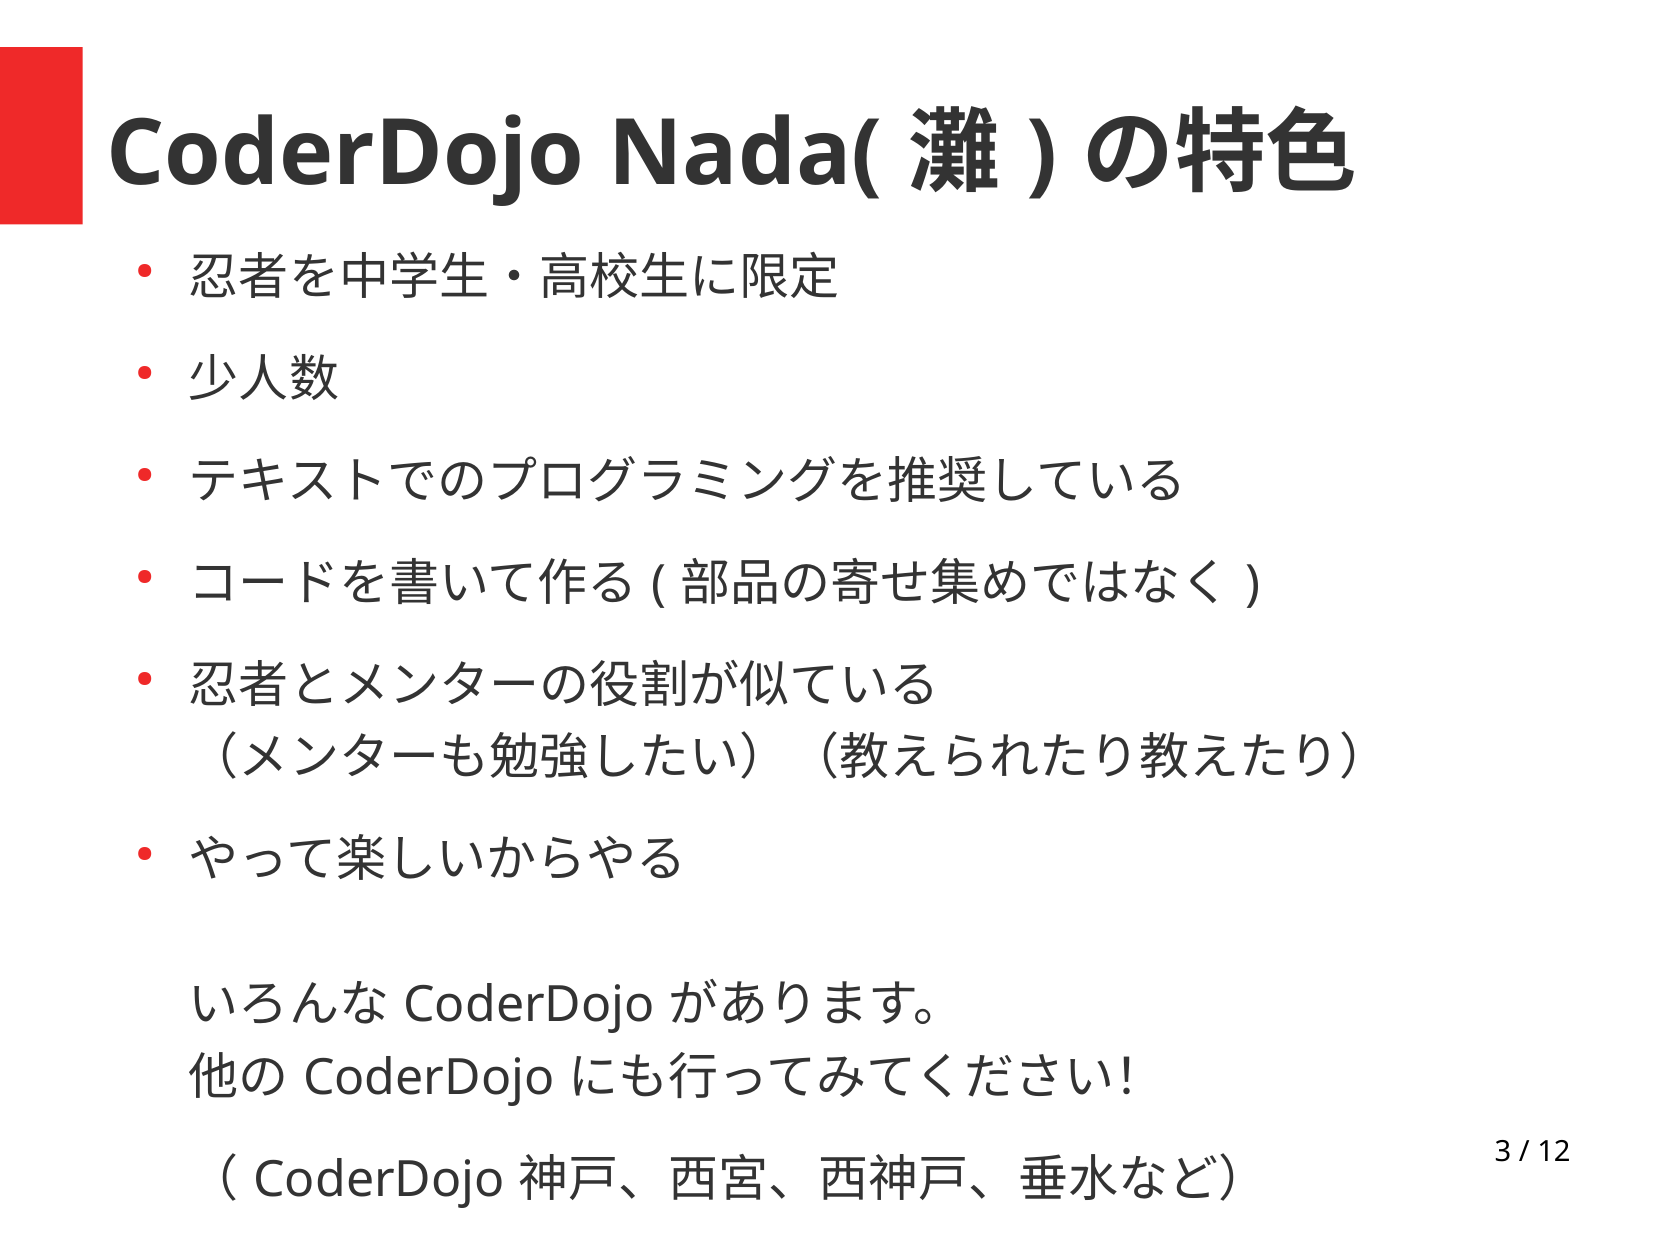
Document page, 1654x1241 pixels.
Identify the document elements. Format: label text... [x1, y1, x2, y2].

list 忍者を中学生・高校生に限定 少人数 テキストでのプログラミングを推奨している コードを書いて作る(部品の寄せ集めではなく) 忍者とメンターの役割が似ている （メンターも勉強したい）（教えられたり教えたり） やって楽しいからやる いろんなCoderDojoがあります。 他のCoderDojoにも行ってみてください！ （CoderDojo神戸、西宮、西神戸、垂水など） [118, 236, 1536, 1193]
title CoderDojo Nada(灘)の特色 [106, 40, 1559, 249]
